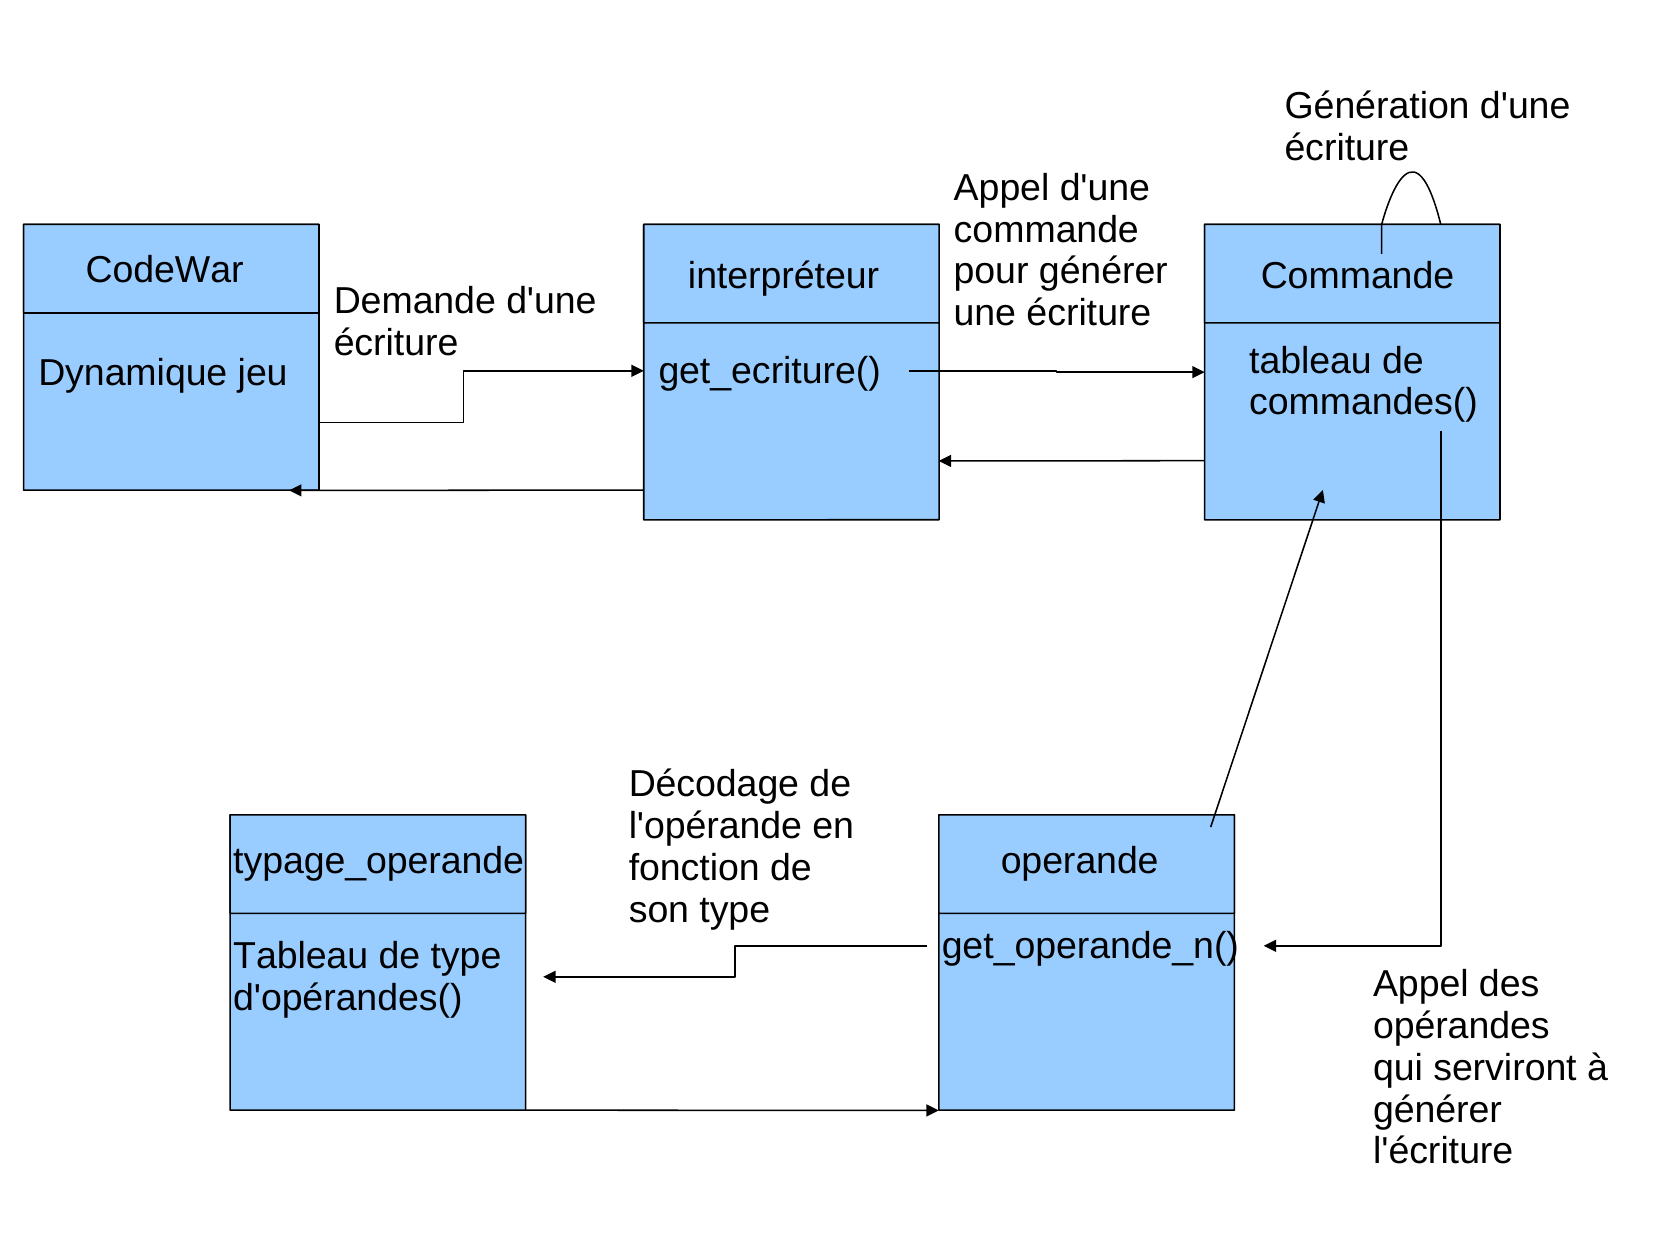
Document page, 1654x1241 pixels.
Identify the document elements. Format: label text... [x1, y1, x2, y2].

text_box Demande d'une écriture [318, 273, 644, 373]
text_box Tableau de type d'opérandes()‏ [218, 927, 544, 1027]
text_box Commande [1246, 247, 1542, 305]
text_box [1442, 432, 1501, 520]
text_box [230, 890, 526, 927]
text_box Appel d'une commande pour générer une écriture [939, 159, 1205, 343]
text_box Génération d'une écriture [1269, 78, 1595, 178]
text_box [643, 372, 940, 520]
text_box [23, 224, 320, 344]
text_box CodeWar [70, 242, 308, 299]
text_box [938, 814, 1235, 917]
text_box [938, 975, 1235, 1111]
text_box [230, 814, 526, 832]
text_box Décodage de l'opérande en fonction de son type [614, 755, 880, 982]
text_box tableau de commandes()‏ [1234, 332, 1648, 432]
text_box [643, 224, 940, 370]
text_box [23, 402, 320, 491]
text_box operande [986, 832, 1193, 890]
text_box Appel des opérandes qui serviront à générer l'écriture [1358, 955, 1625, 1182]
text_box get_ecriture()‏ [643, 342, 910, 400]
text_box get_operande_n()‏ [927, 917, 1264, 975]
text_box interpréteur [673, 247, 910, 305]
text_box [1383, 224, 1501, 247]
text_box [230, 1027, 526, 1111]
text_box typage_operande [218, 832, 544, 890]
text_box [1204, 224, 1501, 520]
text_box Dynamique jeu [23, 344, 349, 402]
